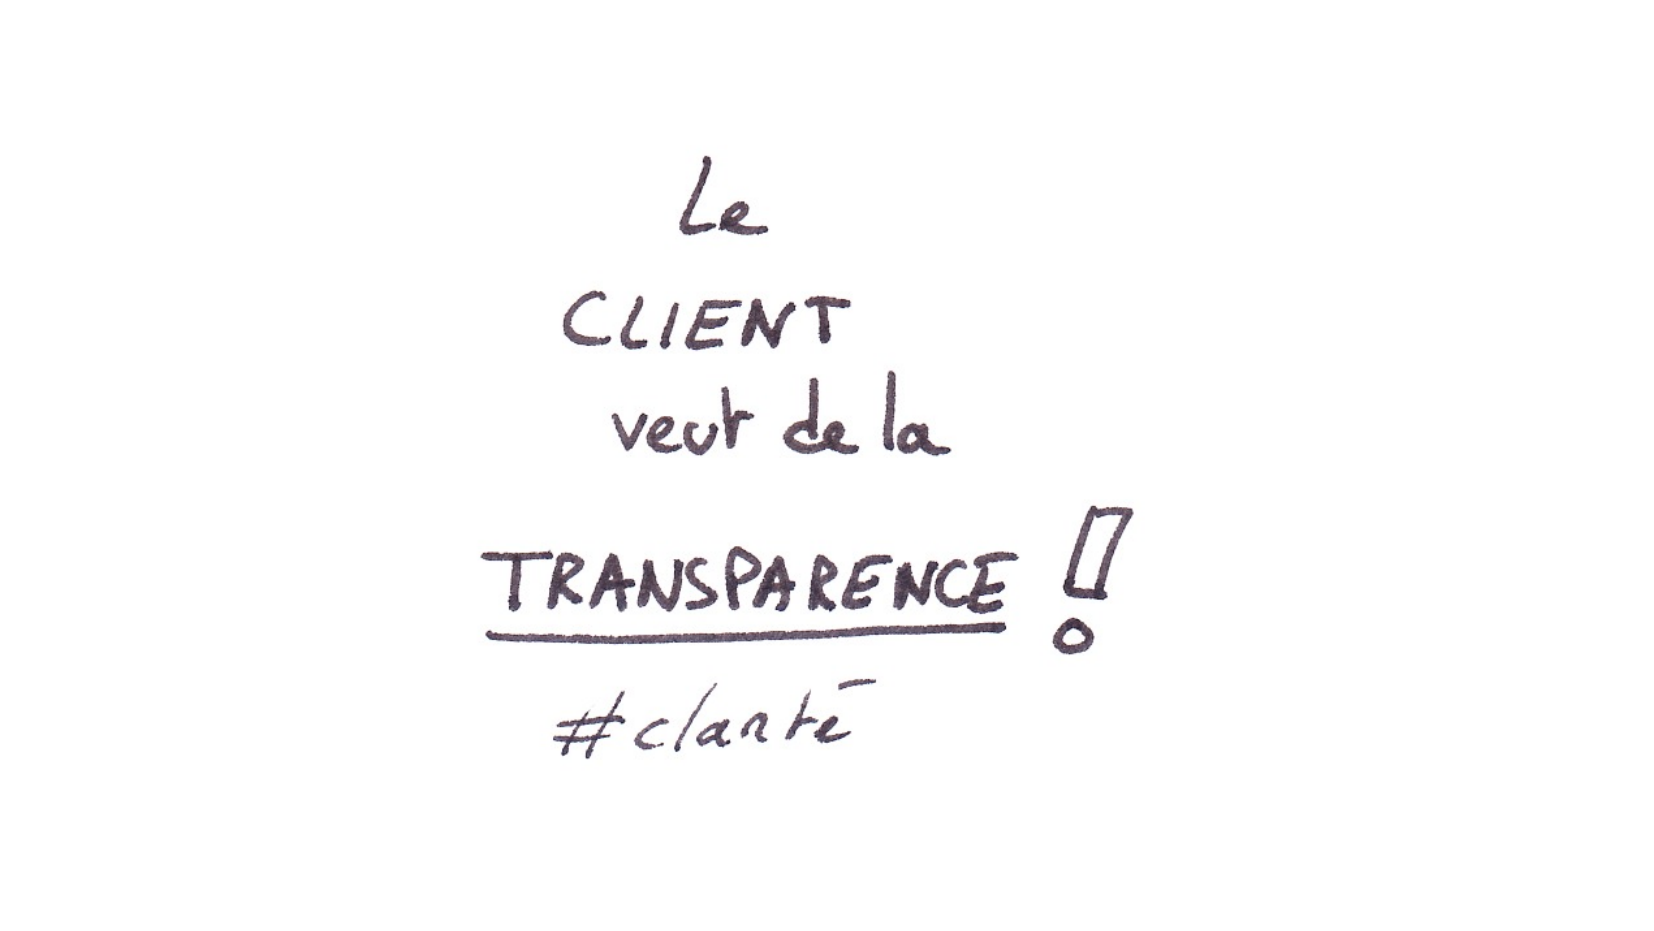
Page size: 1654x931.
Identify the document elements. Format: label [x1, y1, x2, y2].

picture [419, 110, 1230, 796]
